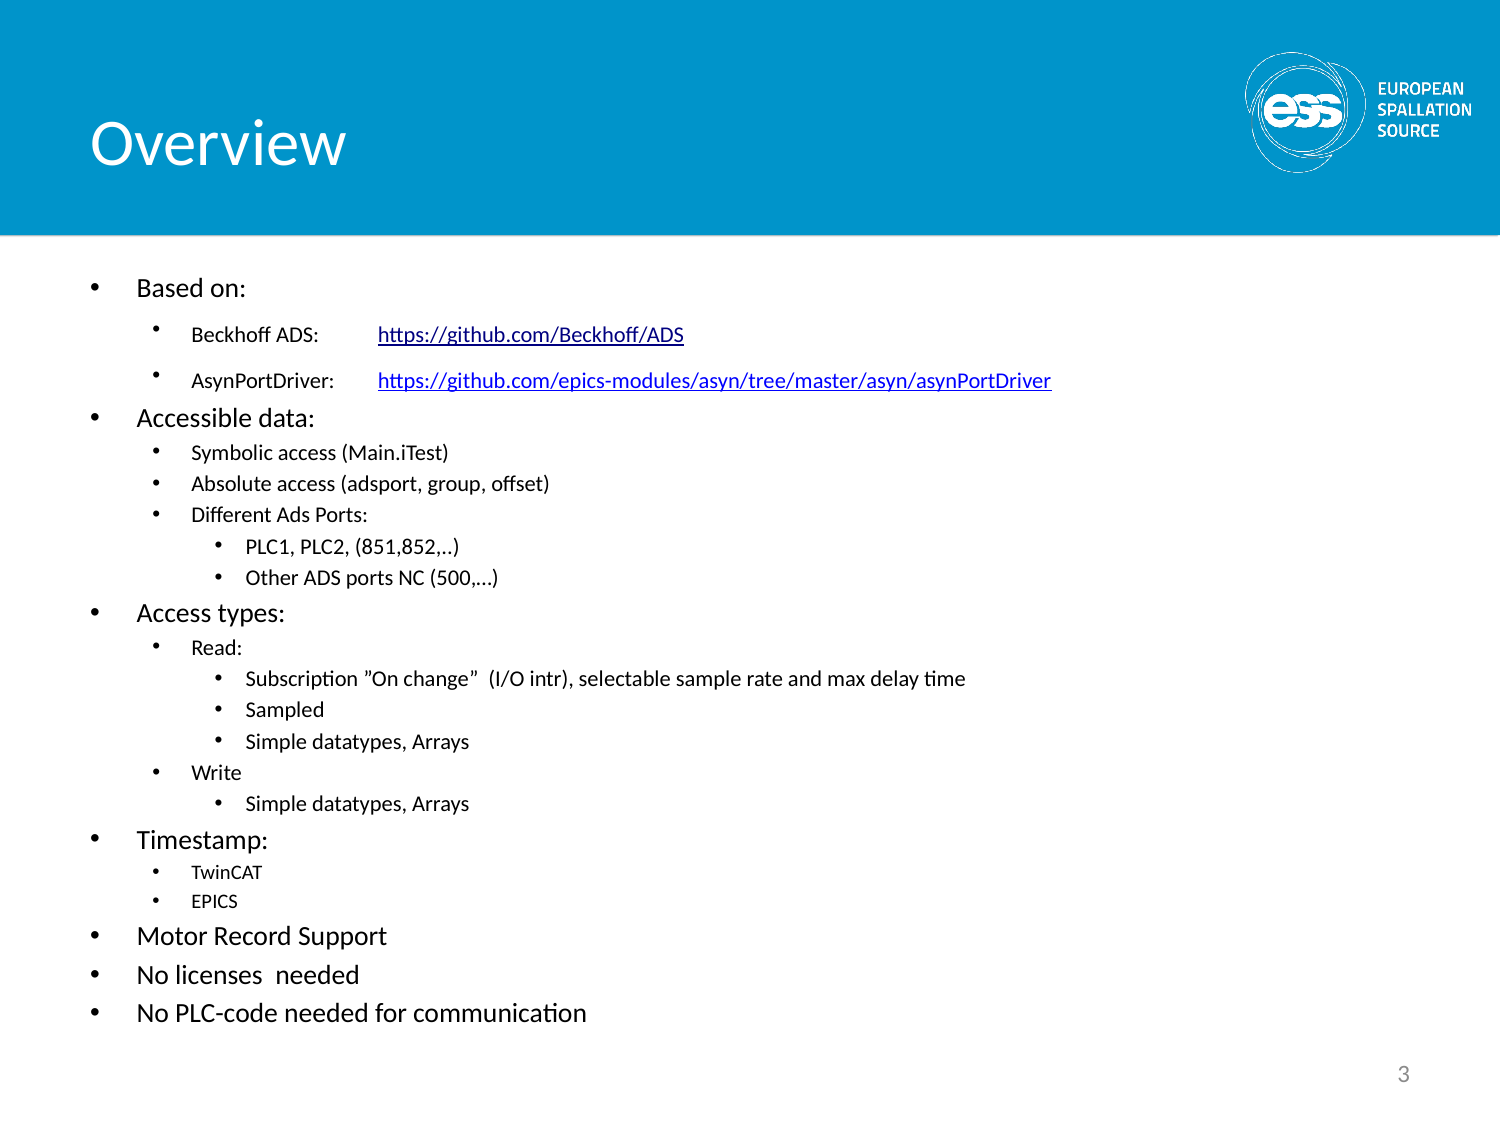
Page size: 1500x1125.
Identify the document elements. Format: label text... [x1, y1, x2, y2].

picture [1398, 109, 1406, 115]
picture [1432, 125, 1438, 136]
picture [1422, 125, 1428, 134]
picture [1423, 83, 1430, 94]
picture [1409, 104, 1415, 115]
picture [1264, 94, 1342, 127]
picture [1400, 83, 1407, 94]
picture [1454, 83, 1458, 94]
picture [1443, 86, 1450, 93]
slide_number <number> [1074, 1042, 1425, 1103]
picture [1389, 104, 1393, 115]
picture [1436, 104, 1444, 115]
picture [1379, 83, 1385, 94]
picture [1418, 104, 1423, 115]
title Overview [75, 45, 1247, 233]
list Based on: Beckhoff ADS: https://github.com/Beckhoff/ADS AsynPortDriver: https://github.com/epics-modules/asyn/tree/master/asyn/asynPortDriver Accessible data: Symbolic access (Main.iTest) Absolute access (adsport, group, offset) Different Ads Ports: PLC1, PLC2, (851,852,..) Other ADS ports NC (500,…) Access types: Read: Subscription ”On change” (I/O intr), selectable sample rate and max delay time Sampled Simple datatypes, Arrays Write Simple datatypes, Arrays Timestamp: TwinCAT EPICS Motor Record Support No licenses needed No PLC-code needed for communication [75, 262, 1425, 1043]
